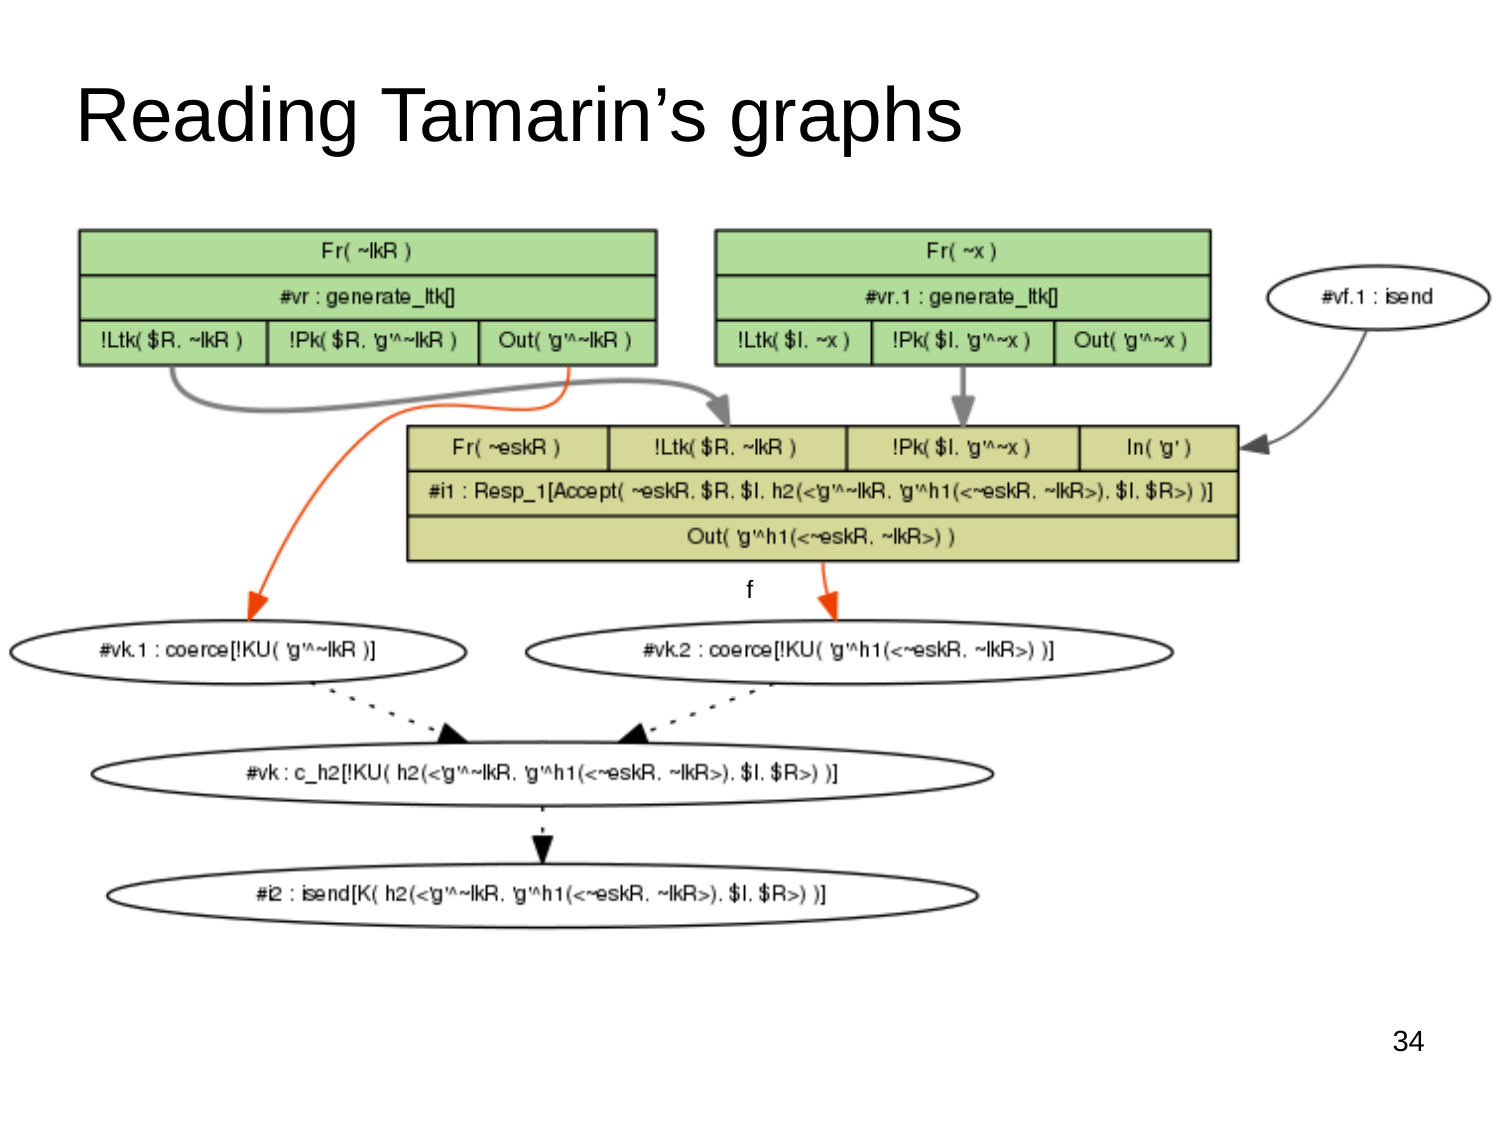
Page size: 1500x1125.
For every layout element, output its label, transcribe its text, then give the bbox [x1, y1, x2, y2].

title Reading Tamarin’s graphs [75, 44, 1425, 185]
picture [0, 219, 1500, 939]
